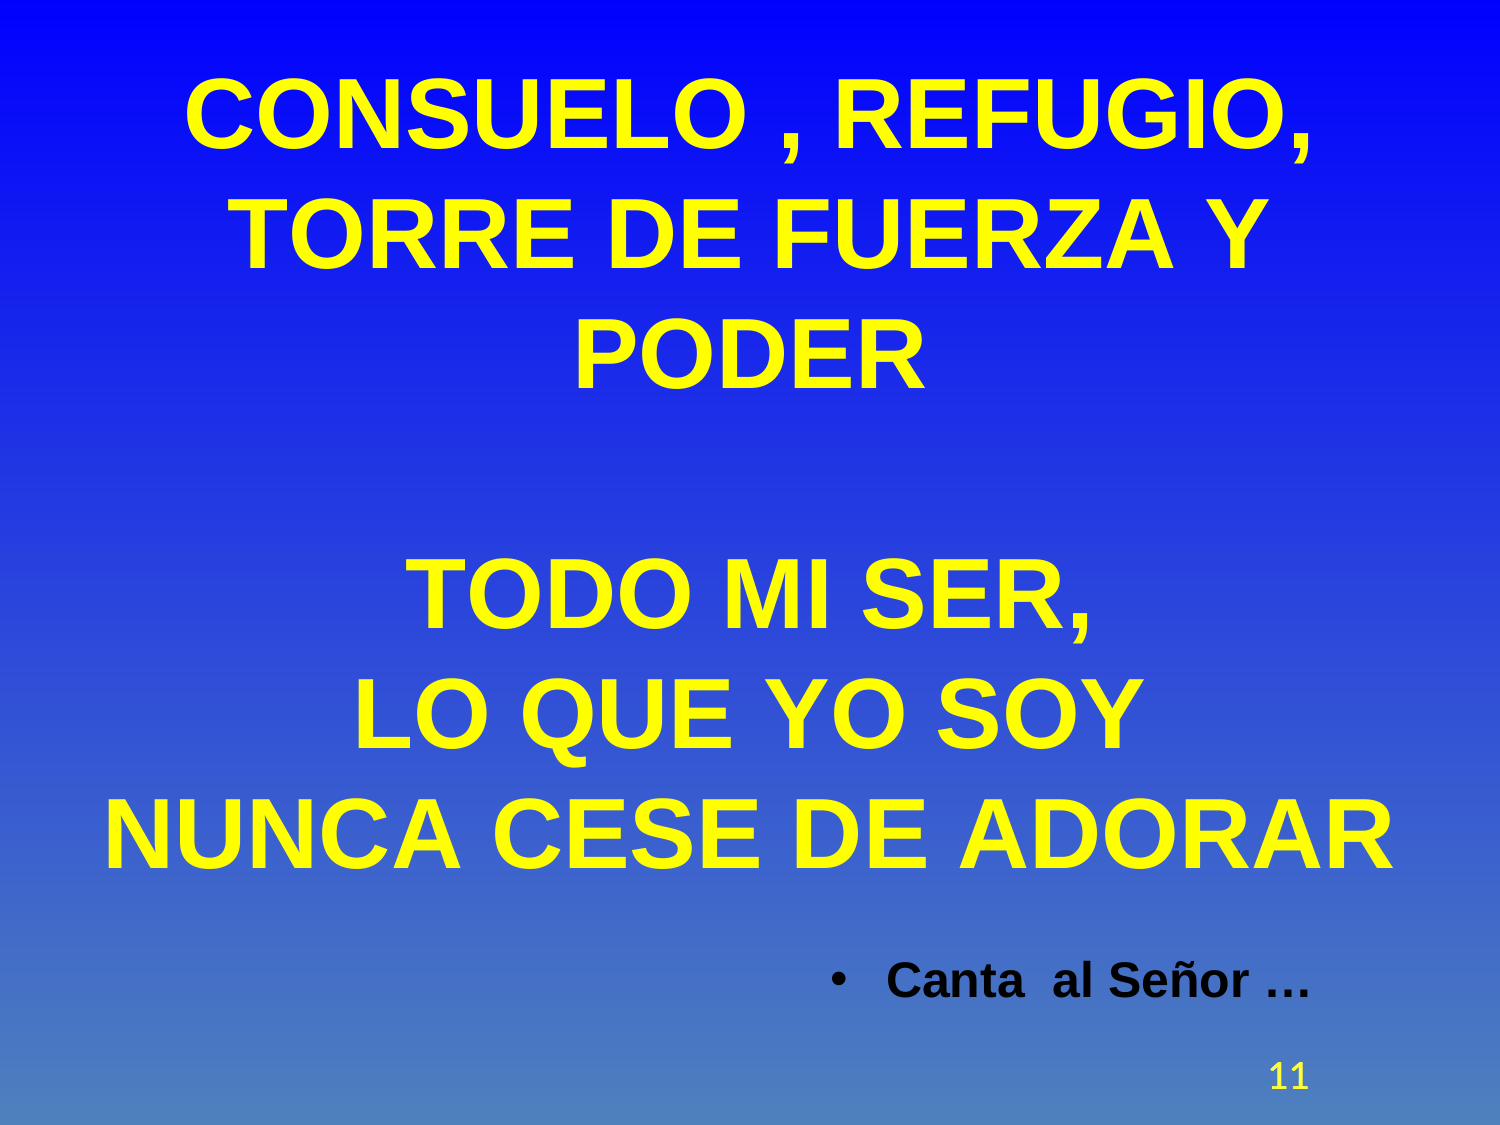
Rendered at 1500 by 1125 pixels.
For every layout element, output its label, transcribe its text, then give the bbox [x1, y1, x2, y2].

text_box <número> [974, 1042, 1325, 1103]
text_box Canta al Señor … [525, 940, 1329, 1012]
text_box CONSUELO , REFUGIO, TORRE DE FUERZA Y PODER TODO MI SER, LO QUE YO SOY NUNCA CESE DE ADORAR [75, 374, 1426, 563]
